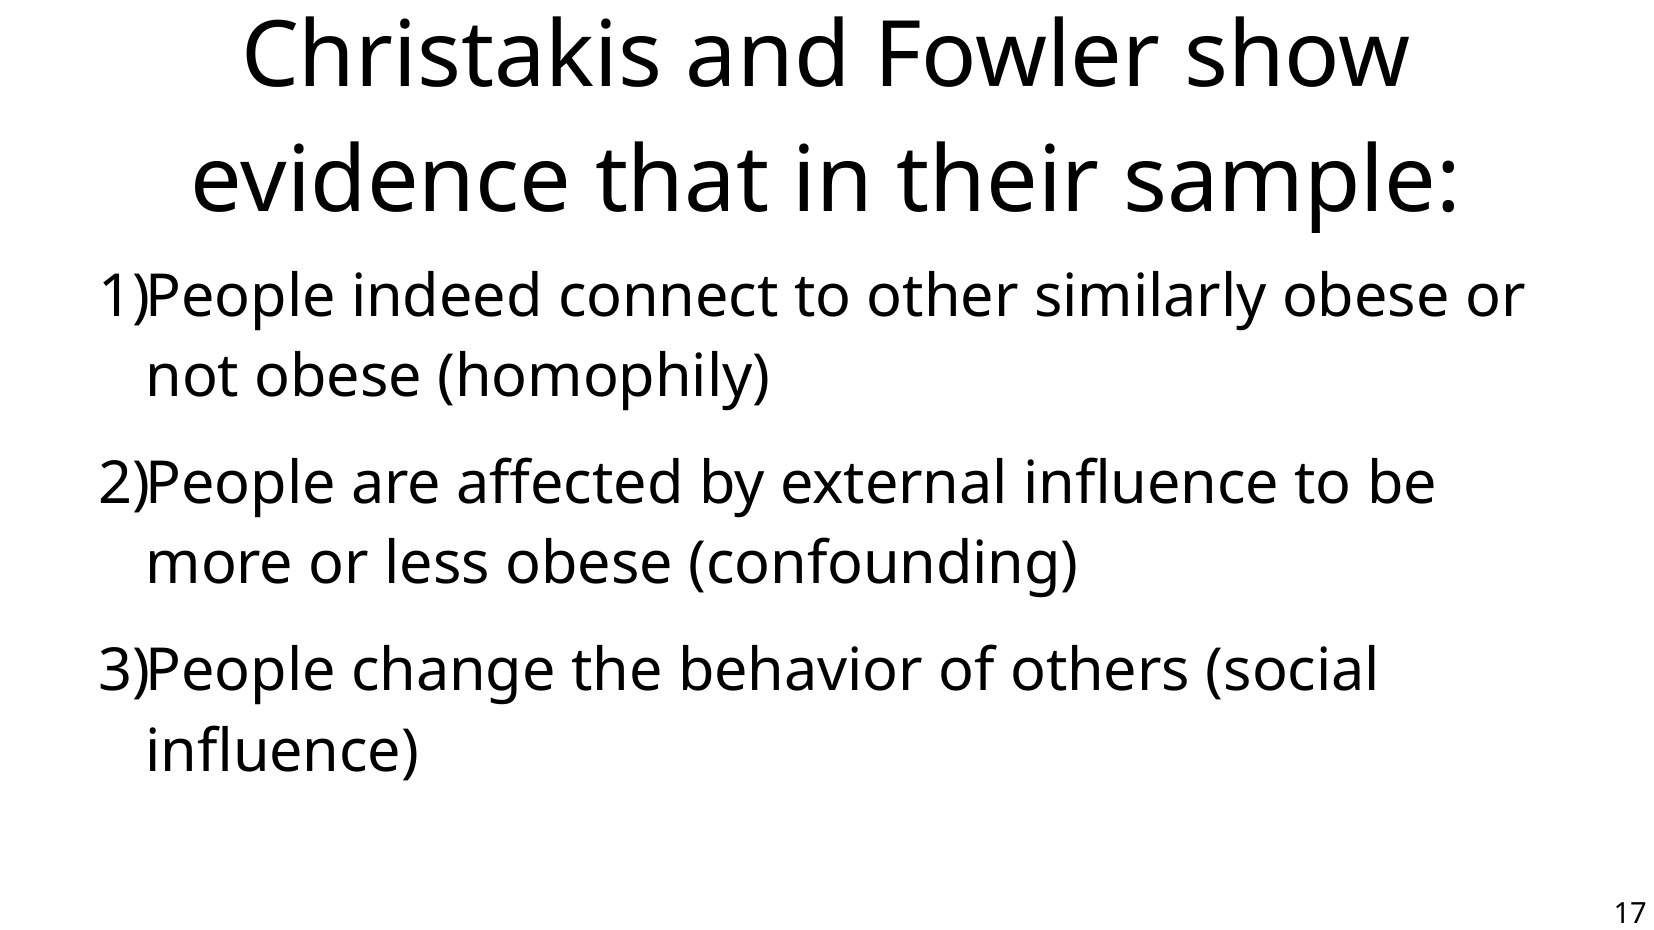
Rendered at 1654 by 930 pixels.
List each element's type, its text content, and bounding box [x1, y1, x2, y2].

title Christakis and Fowler show evidence that in their sample: [82, 1, 1571, 225]
list People indeed connect to other similarly obese or not obese (homophily) People are affected by external influence to be more or less obese (confounding) People change the behavior of others (social influence) [82, 252, 1571, 793]
